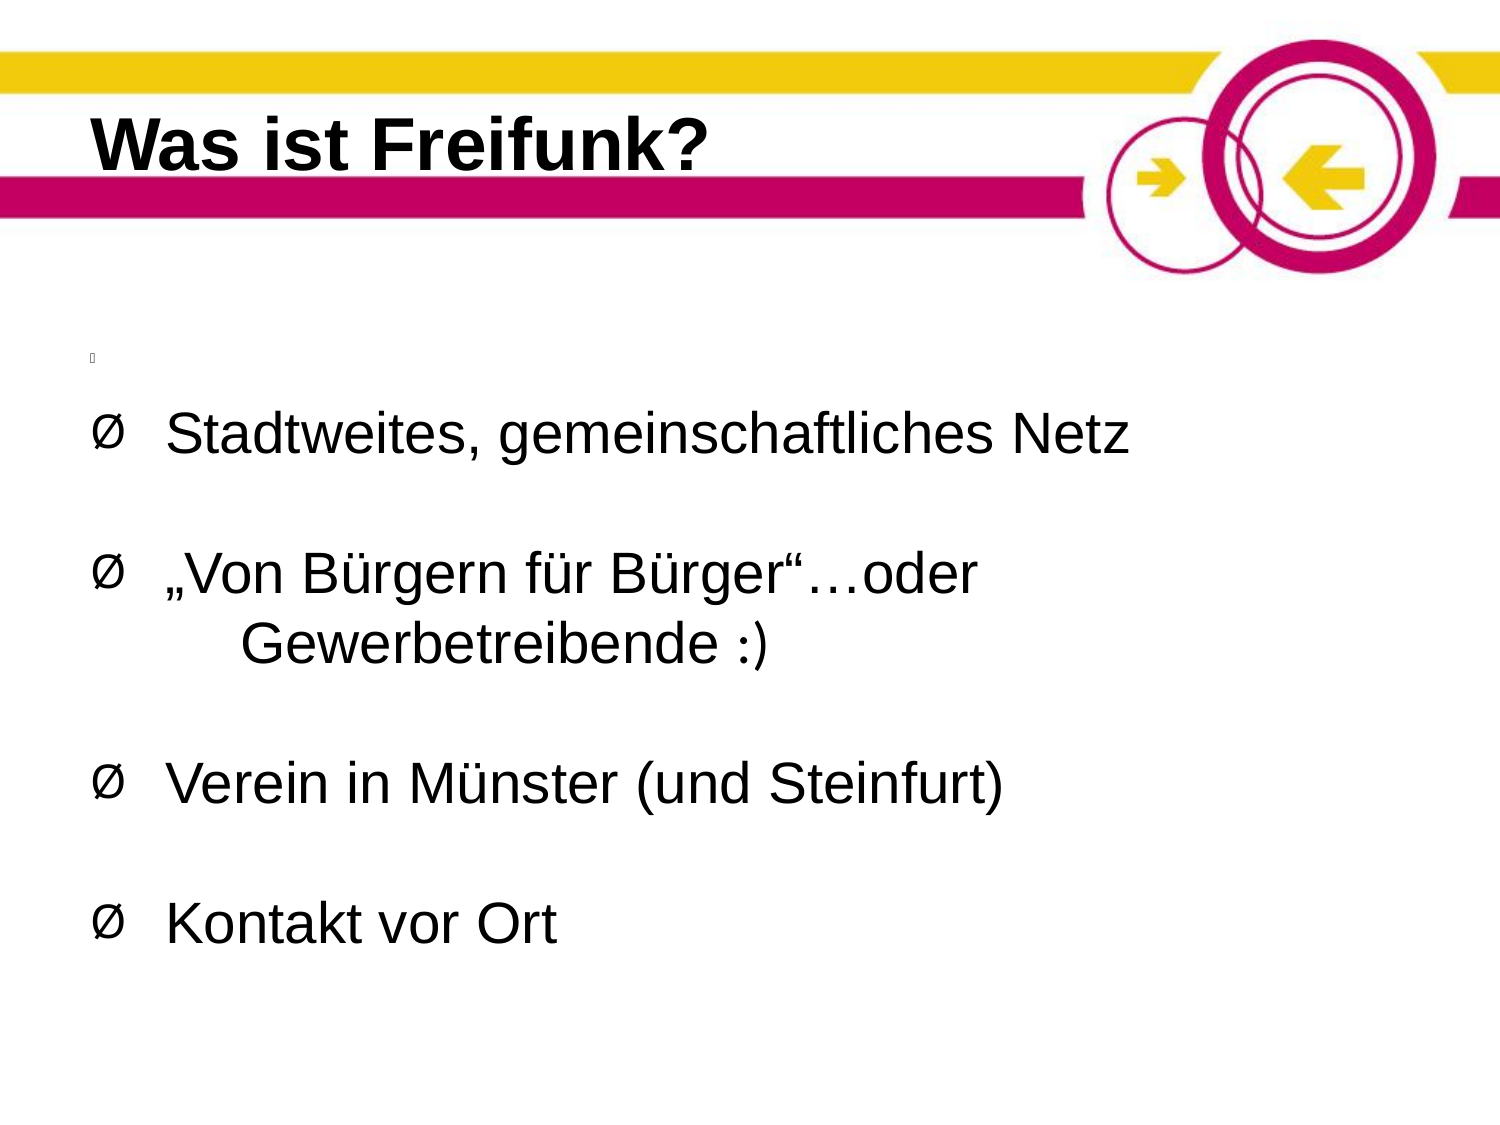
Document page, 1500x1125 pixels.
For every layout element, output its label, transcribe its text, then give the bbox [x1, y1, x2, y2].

text_box Was ist Freifunk? [75, 12, 1425, 200]
text_box Stadtweites, gemeinschaftliches Netz „Von Bürgern für Bürger“…oder Gewerbetreibende :) Verein in Münster (und Steinfurt) Kontakt vor Ort [75, 310, 1425, 1125]
